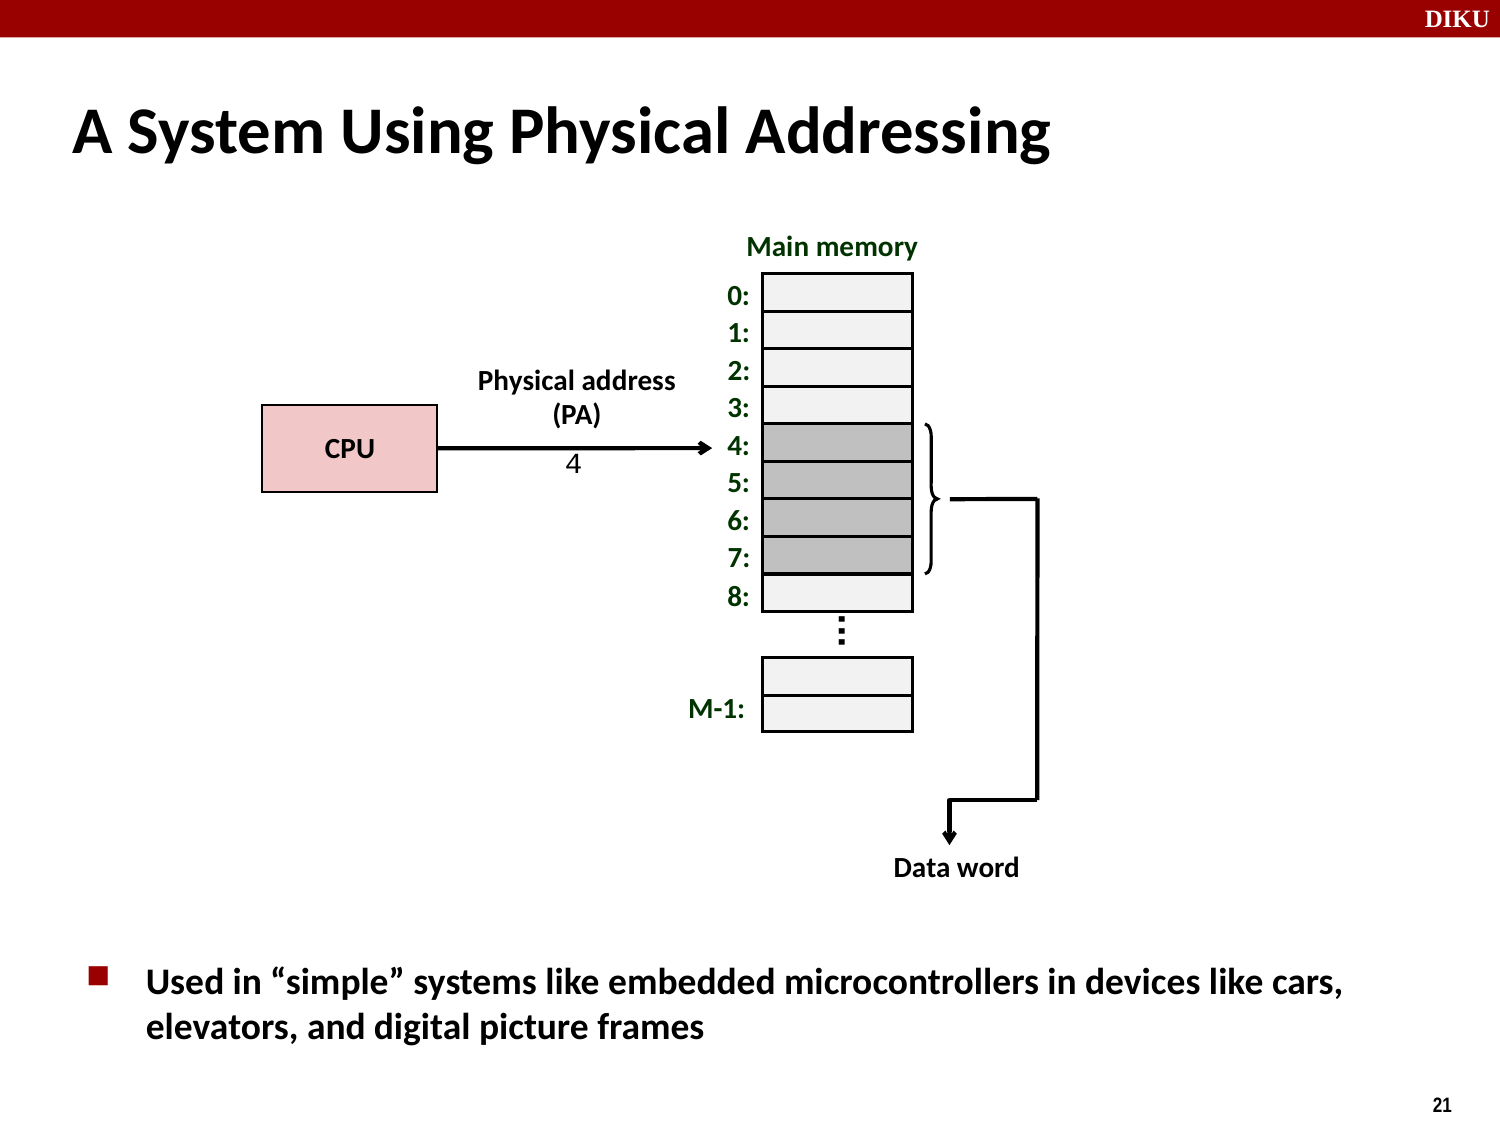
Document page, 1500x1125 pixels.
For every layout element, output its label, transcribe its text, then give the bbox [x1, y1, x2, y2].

text_box ... [774, 612, 925, 650]
text_box 8: [712, 574, 769, 629]
text_box 5: [712, 460, 769, 498]
text_box 0: [712, 273, 762, 310]
text_box M-1: [673, 686, 769, 742]
text_box Physical address (PA) [449, 350, 705, 445]
text_box Used in “simple” systems like embedded microcontrollers in devices like cars, elevators, and digital picture frames [74, 949, 1438, 1095]
text_box 4 [550, 437, 600, 493]
text_box 1: [712, 310, 762, 348]
text_box 6: [712, 498, 769, 535]
text_box CPU [262, 404, 438, 493]
text_box [762, 657, 913, 732]
text_box Main memory [719, 224, 945, 280]
text_box Data word [870, 839, 1044, 896]
text_box 4: [712, 423, 769, 460]
text_box A System Using Physical Addressing [57, 62, 1488, 191]
text_box [762, 273, 913, 612]
text_box 2: [712, 348, 762, 385]
text_box 3: [712, 385, 762, 423]
text_box 7: [712, 535, 769, 574]
